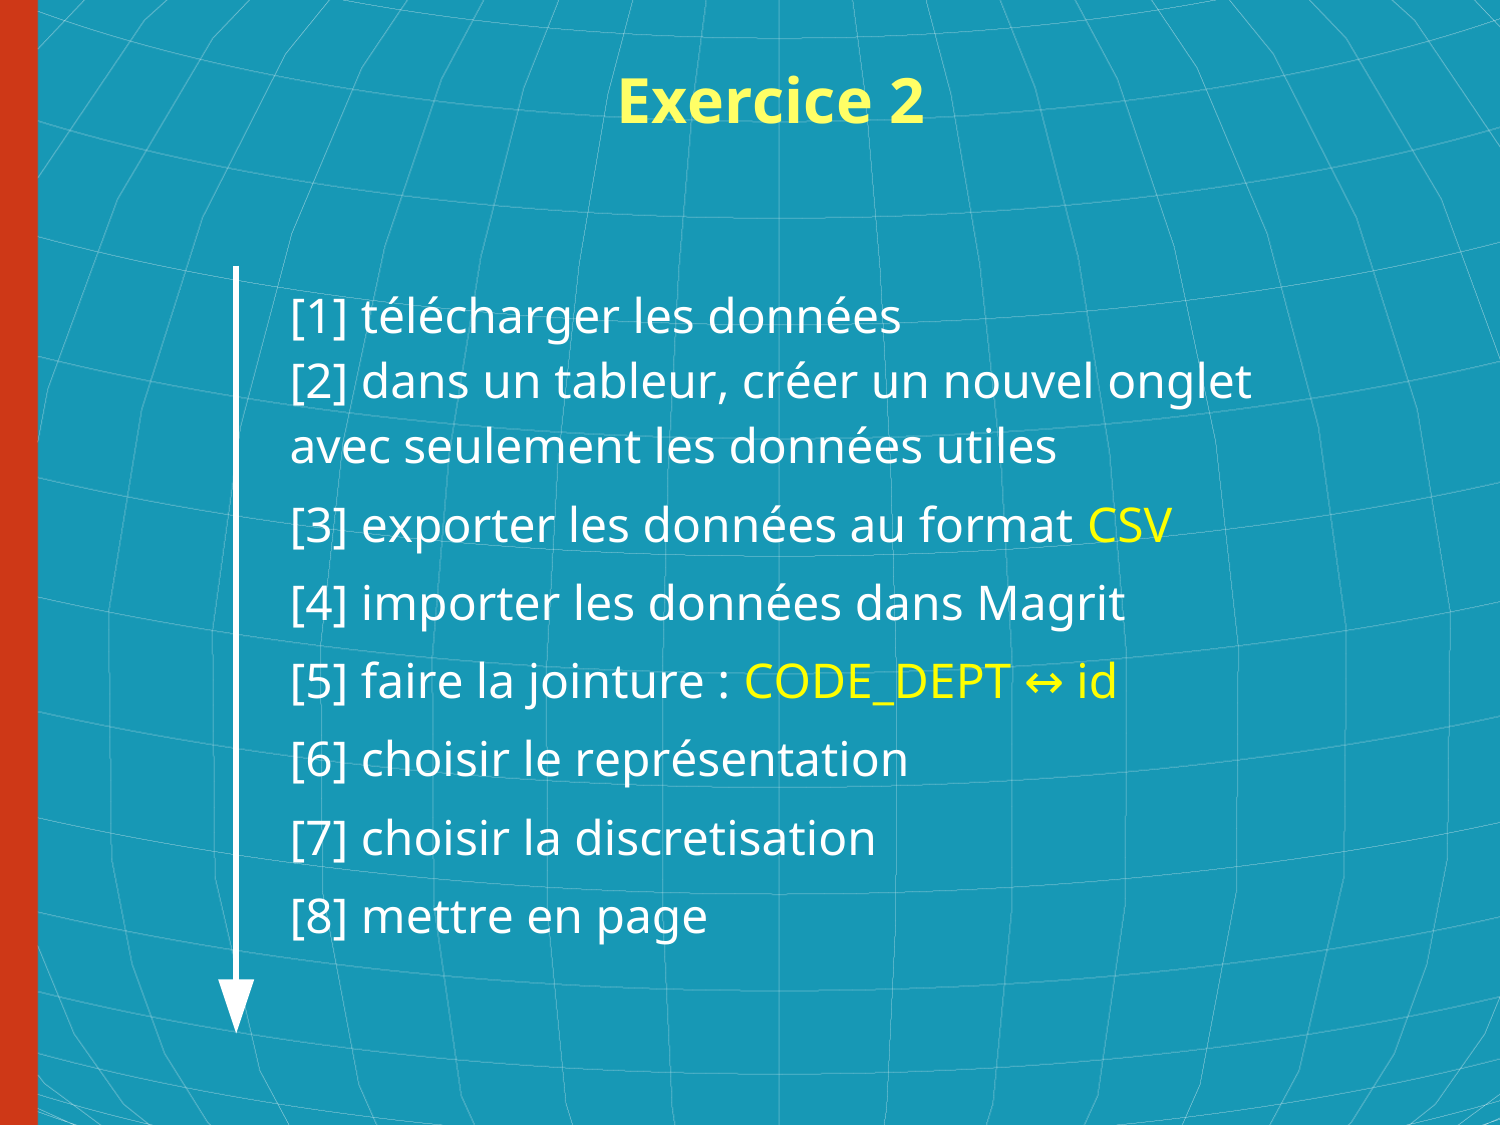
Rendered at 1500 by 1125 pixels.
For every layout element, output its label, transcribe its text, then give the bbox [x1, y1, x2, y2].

list [1] télécharger les données [2] dans un tableur, créer un nouvel onglet avec seulement les données utiles [3] exporter les données au format CSV [4] importer les données dans Magrit [5] faire la jointure : CODE_DEPT ↔ id [6] choisir le représentation [7] choisir la discretisation [8] mettre en page [177, 203, 1359, 1088]
title Exercice 2 [65, 20, 1477, 178]
picture [0, 0, 1500, 1125]
